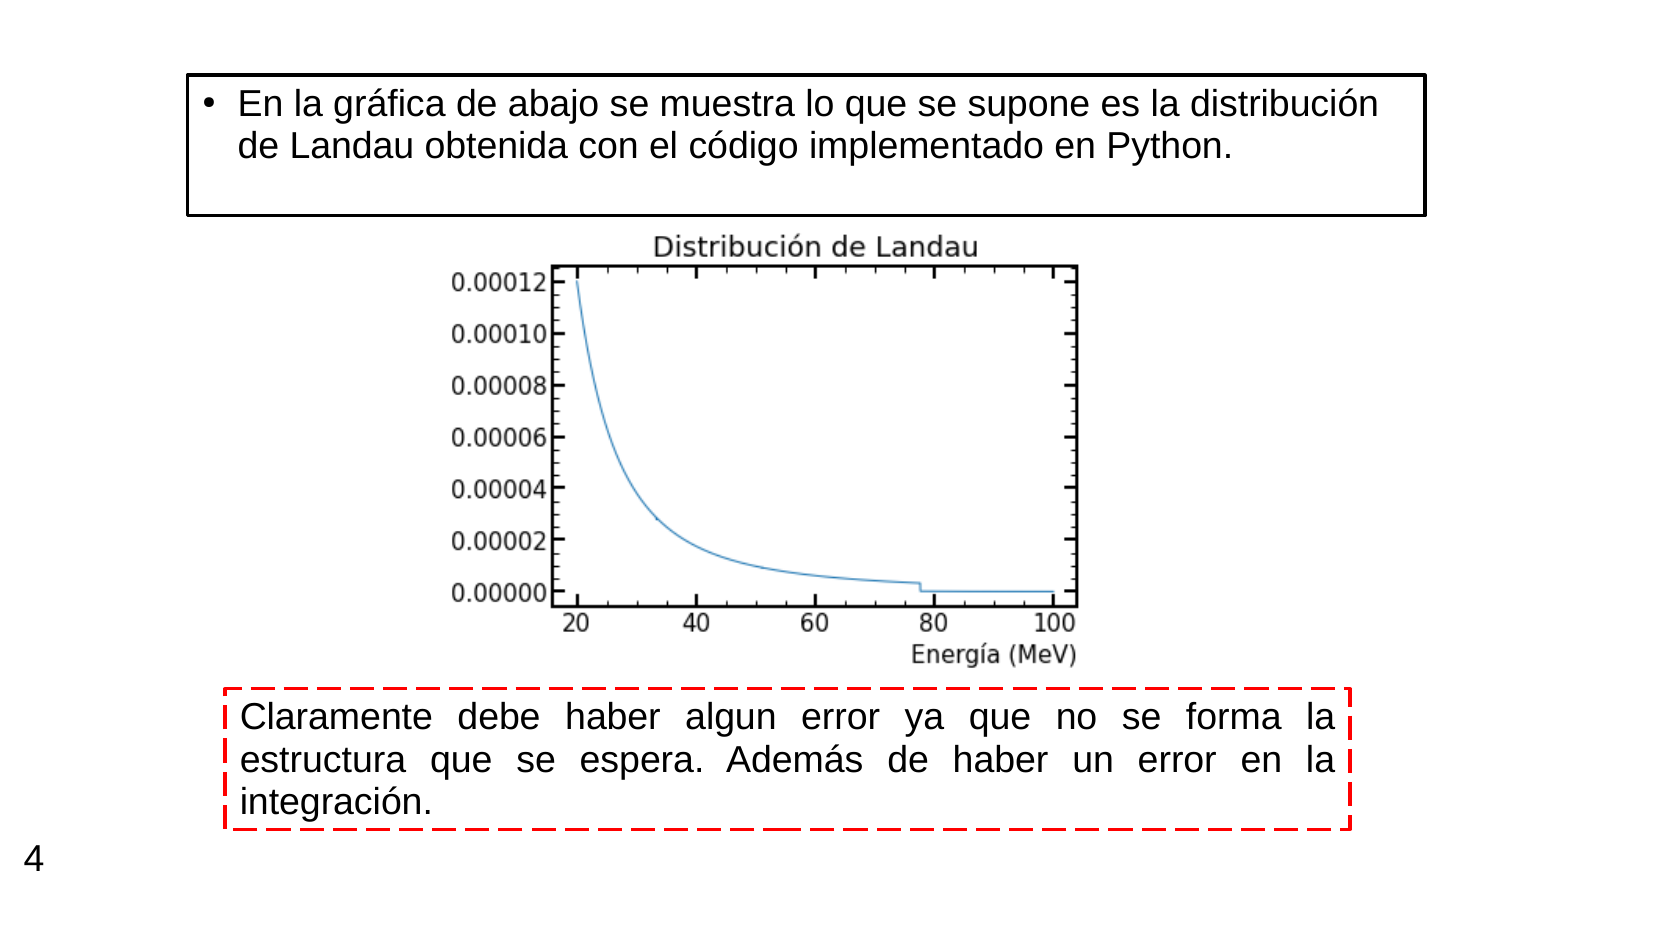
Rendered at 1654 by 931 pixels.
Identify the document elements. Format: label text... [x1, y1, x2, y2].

text_box <number> [8, 829, 638, 901]
text_box En la gráfica de abajo se muestra lo que se supone es la distribución de Landau obtenida con el código implementado en Python. [187, 75, 1426, 216]
text_box Claramente debe haber algun error ya que no se forma la estructura que se espera. Además de haber un error en la integración. [225, 688, 1351, 830]
picture [440, 224, 1088, 679]
